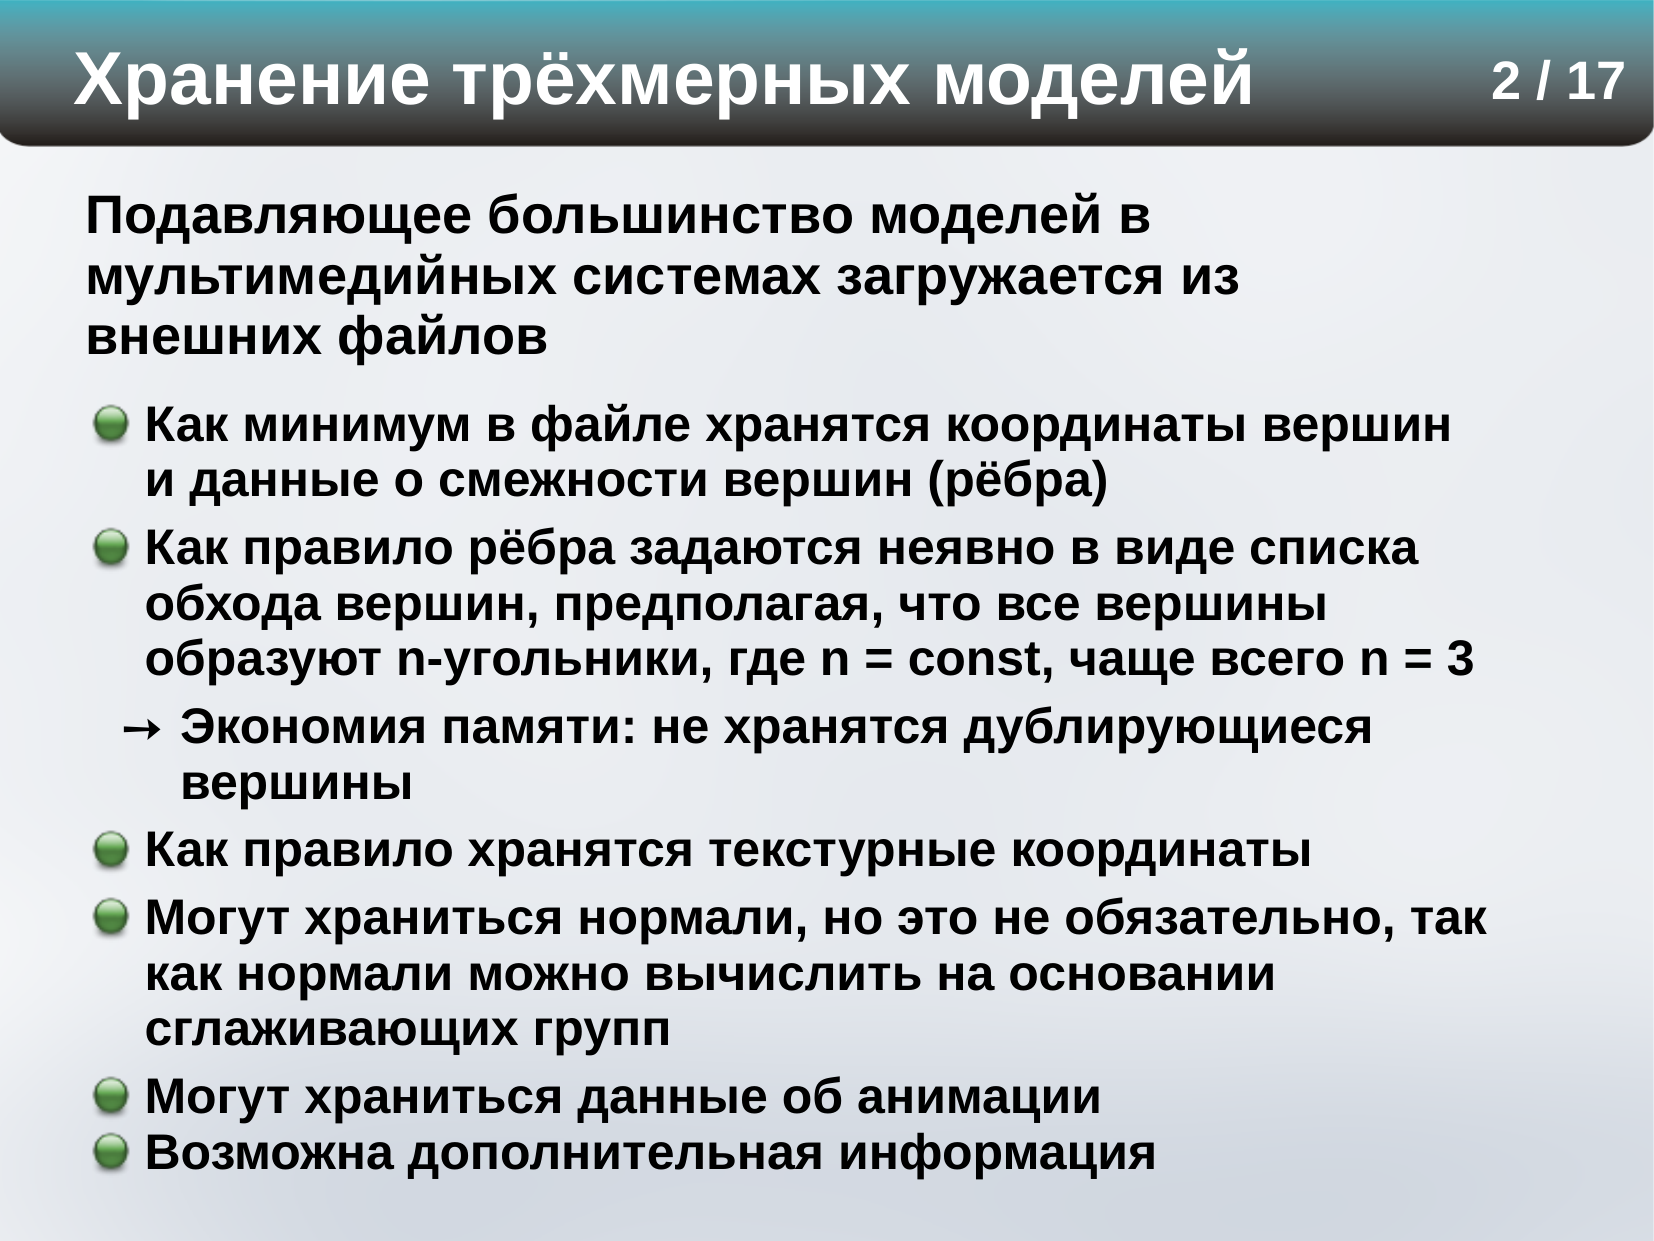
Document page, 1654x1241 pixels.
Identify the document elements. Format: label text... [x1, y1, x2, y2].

text_box Хранение трёхмерных моделей [59, 29, 1359, 129]
text_box Подавляющее большинство моделей в мультимедийных системах загружается из внешних файлов Как минимум в файле хранятся координаты вершин и данные о смежности вершин (рёбра) Как правило рёбра задаются неявно в виде списка обхода вершин, предполагая, что все вершины образуют n-угольники, где n = const, чаще всего n = 3 Экономия памяти: не хранятся дублирующиеся вершины Как правило хранятся текстурные координаты Могут храниться нормали, но это не обязательно, так как нормали можно вычислить на основании сглаживающих групп Могут храниться данные об анимации Возможна дополнительная информация [70, 177, 1506, 1188]
picture [0, 0, 1654, 1241]
text_box <номер> / 17 [1476, 42, 1654, 119]
